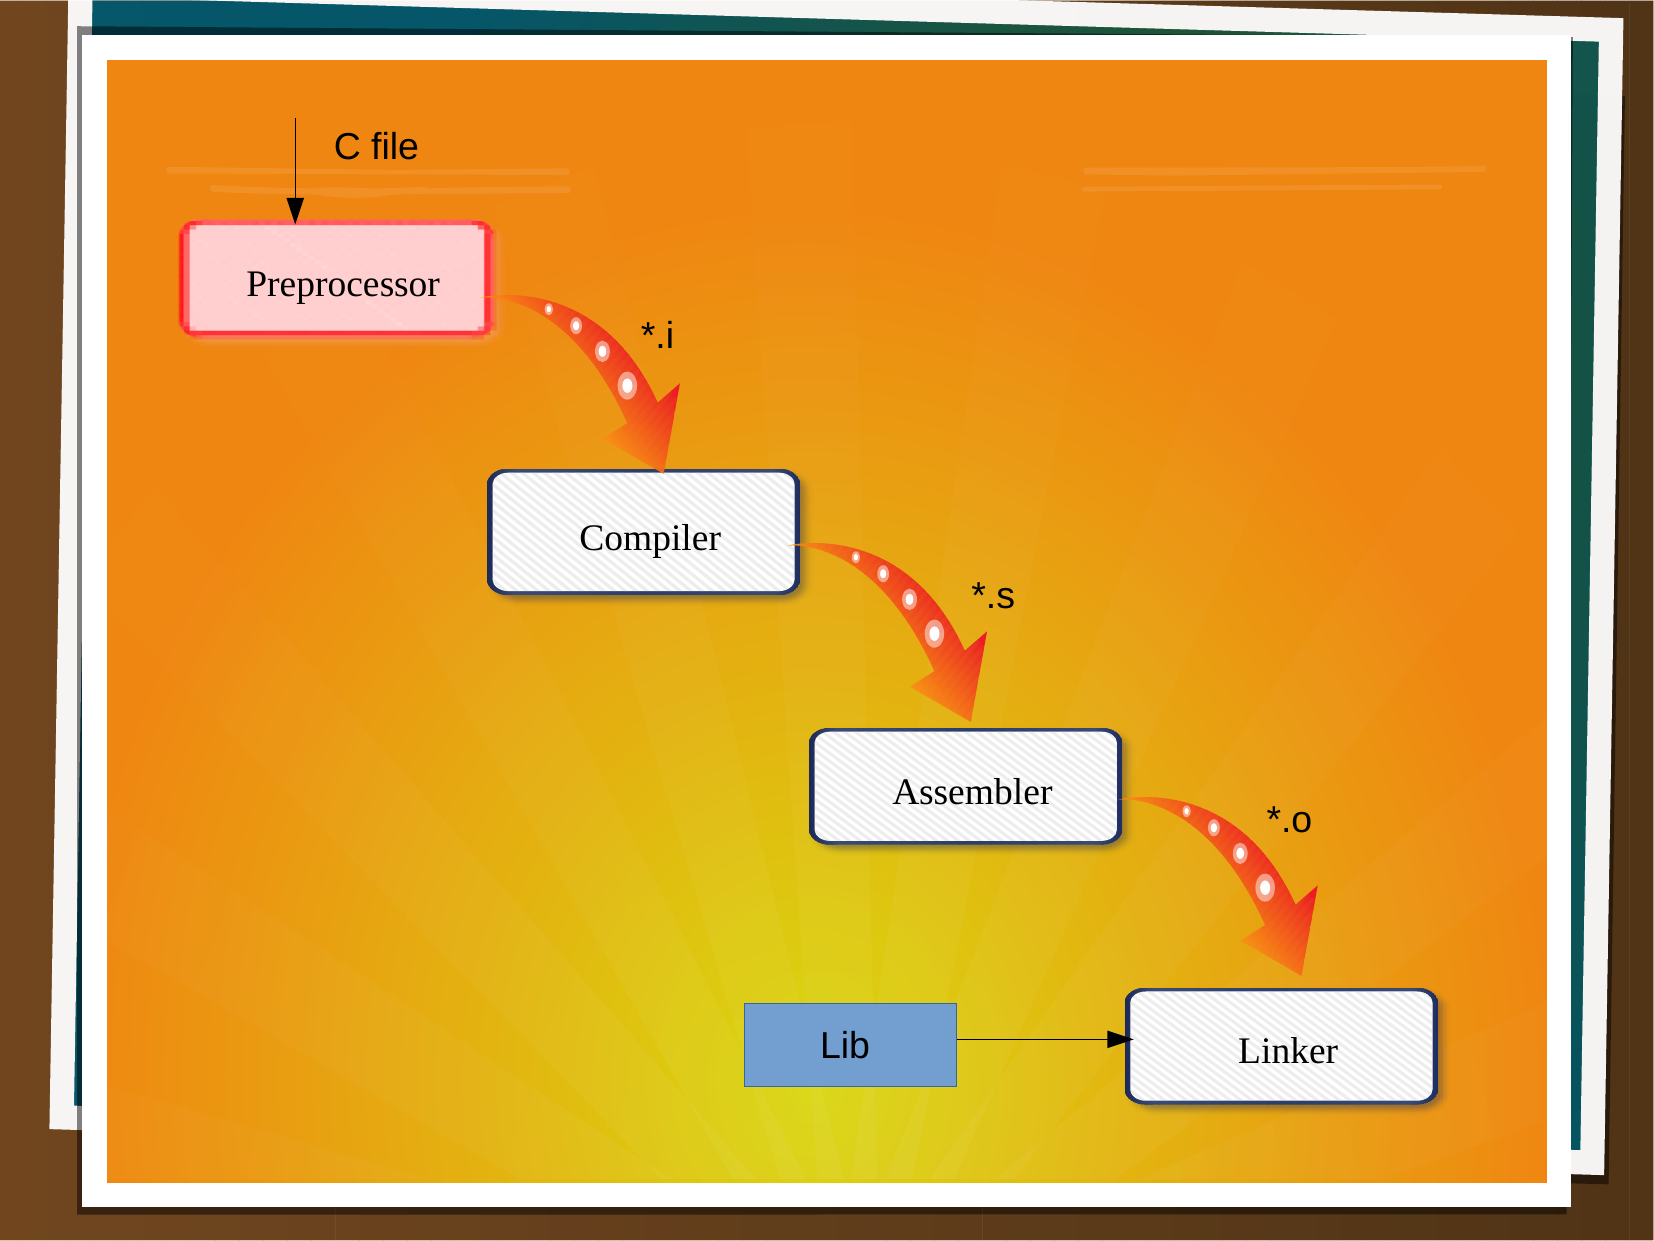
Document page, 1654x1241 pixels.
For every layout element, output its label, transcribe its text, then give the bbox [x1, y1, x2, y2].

text_box Lib [744, 1003, 957, 1087]
text_box *.o [1251, 791, 1359, 849]
text_box *.s [956, 566, 1099, 624]
text_box C file [318, 118, 579, 175]
picture [165, 212, 1467, 1123]
text_box *.i [625, 307, 827, 364]
